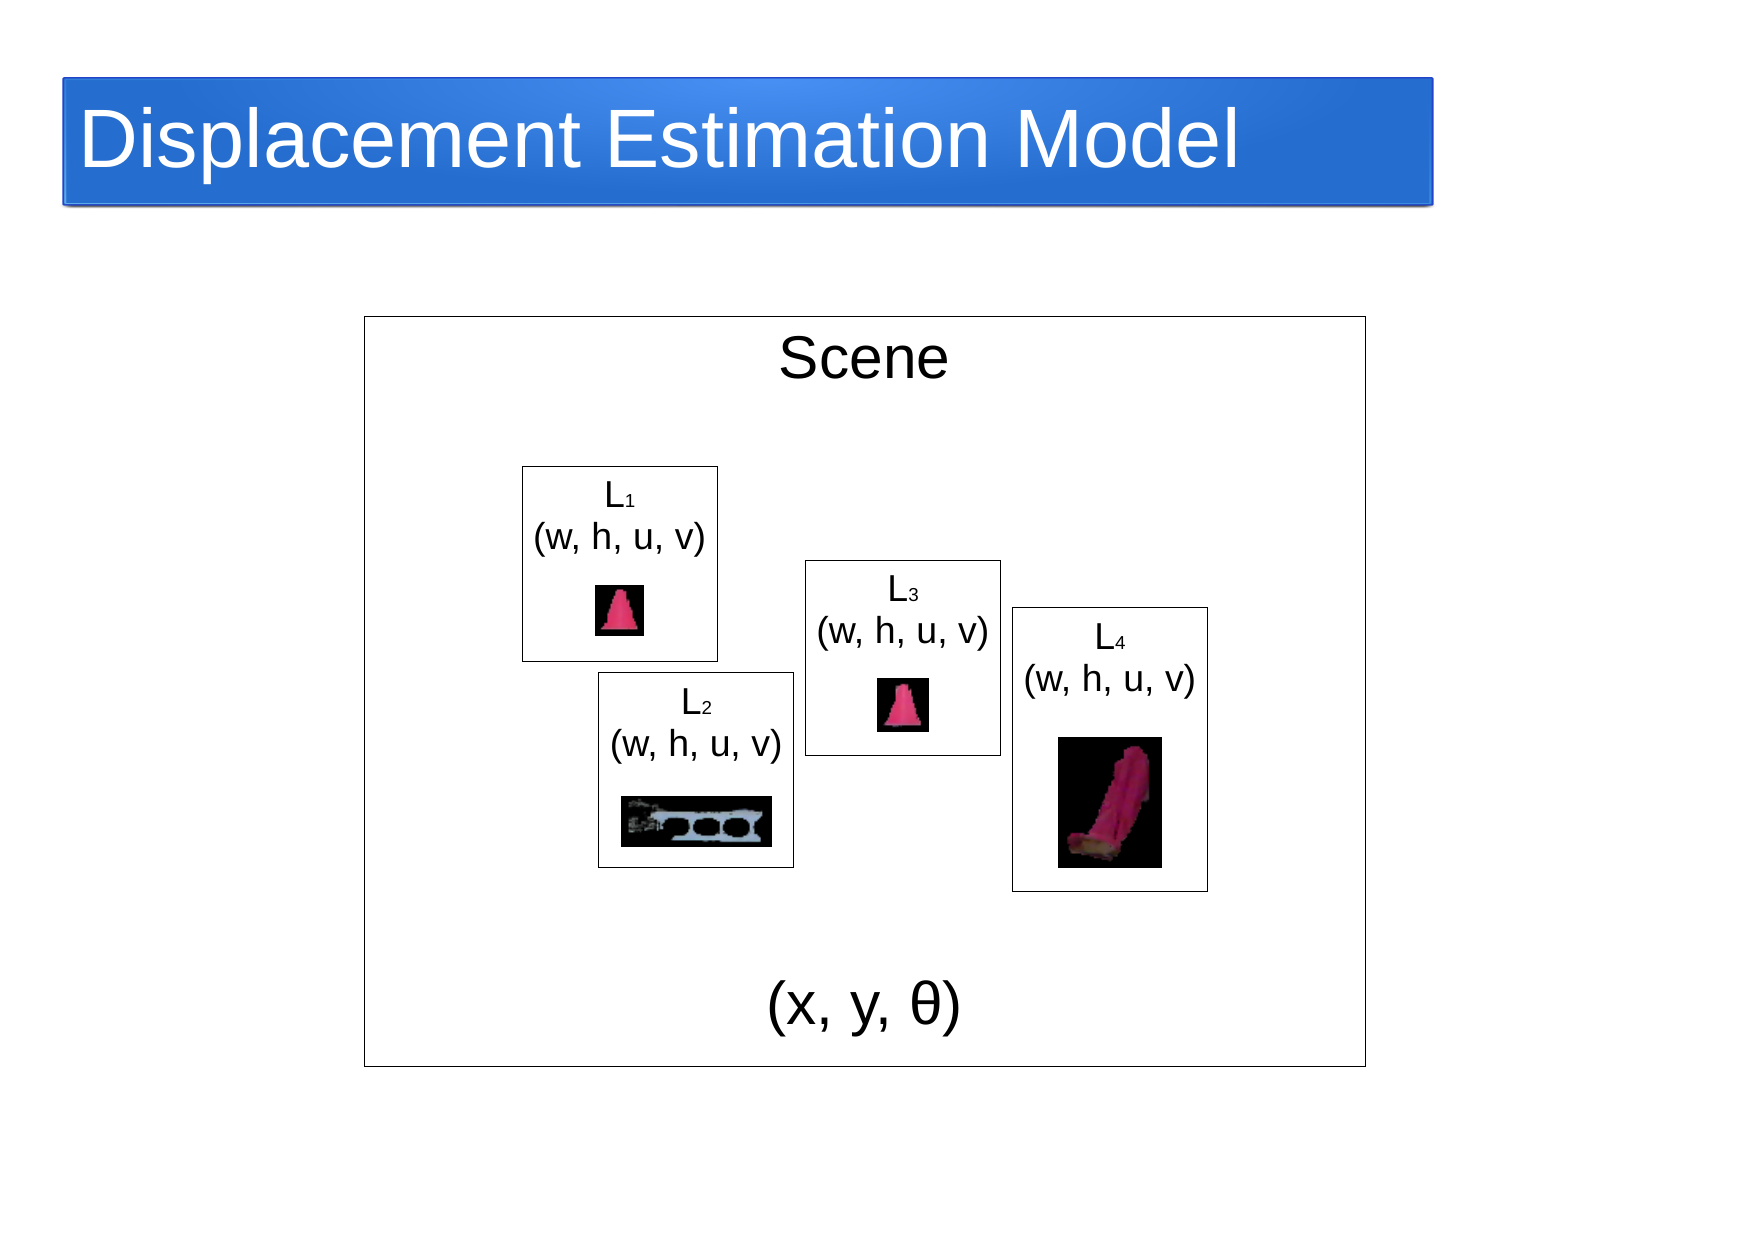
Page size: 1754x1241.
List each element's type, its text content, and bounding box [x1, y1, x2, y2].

title Displacement Estimation Model [78, 80, 1429, 198]
picture [58, 77, 1439, 209]
text_box Scene [364, 316, 1366, 1067]
